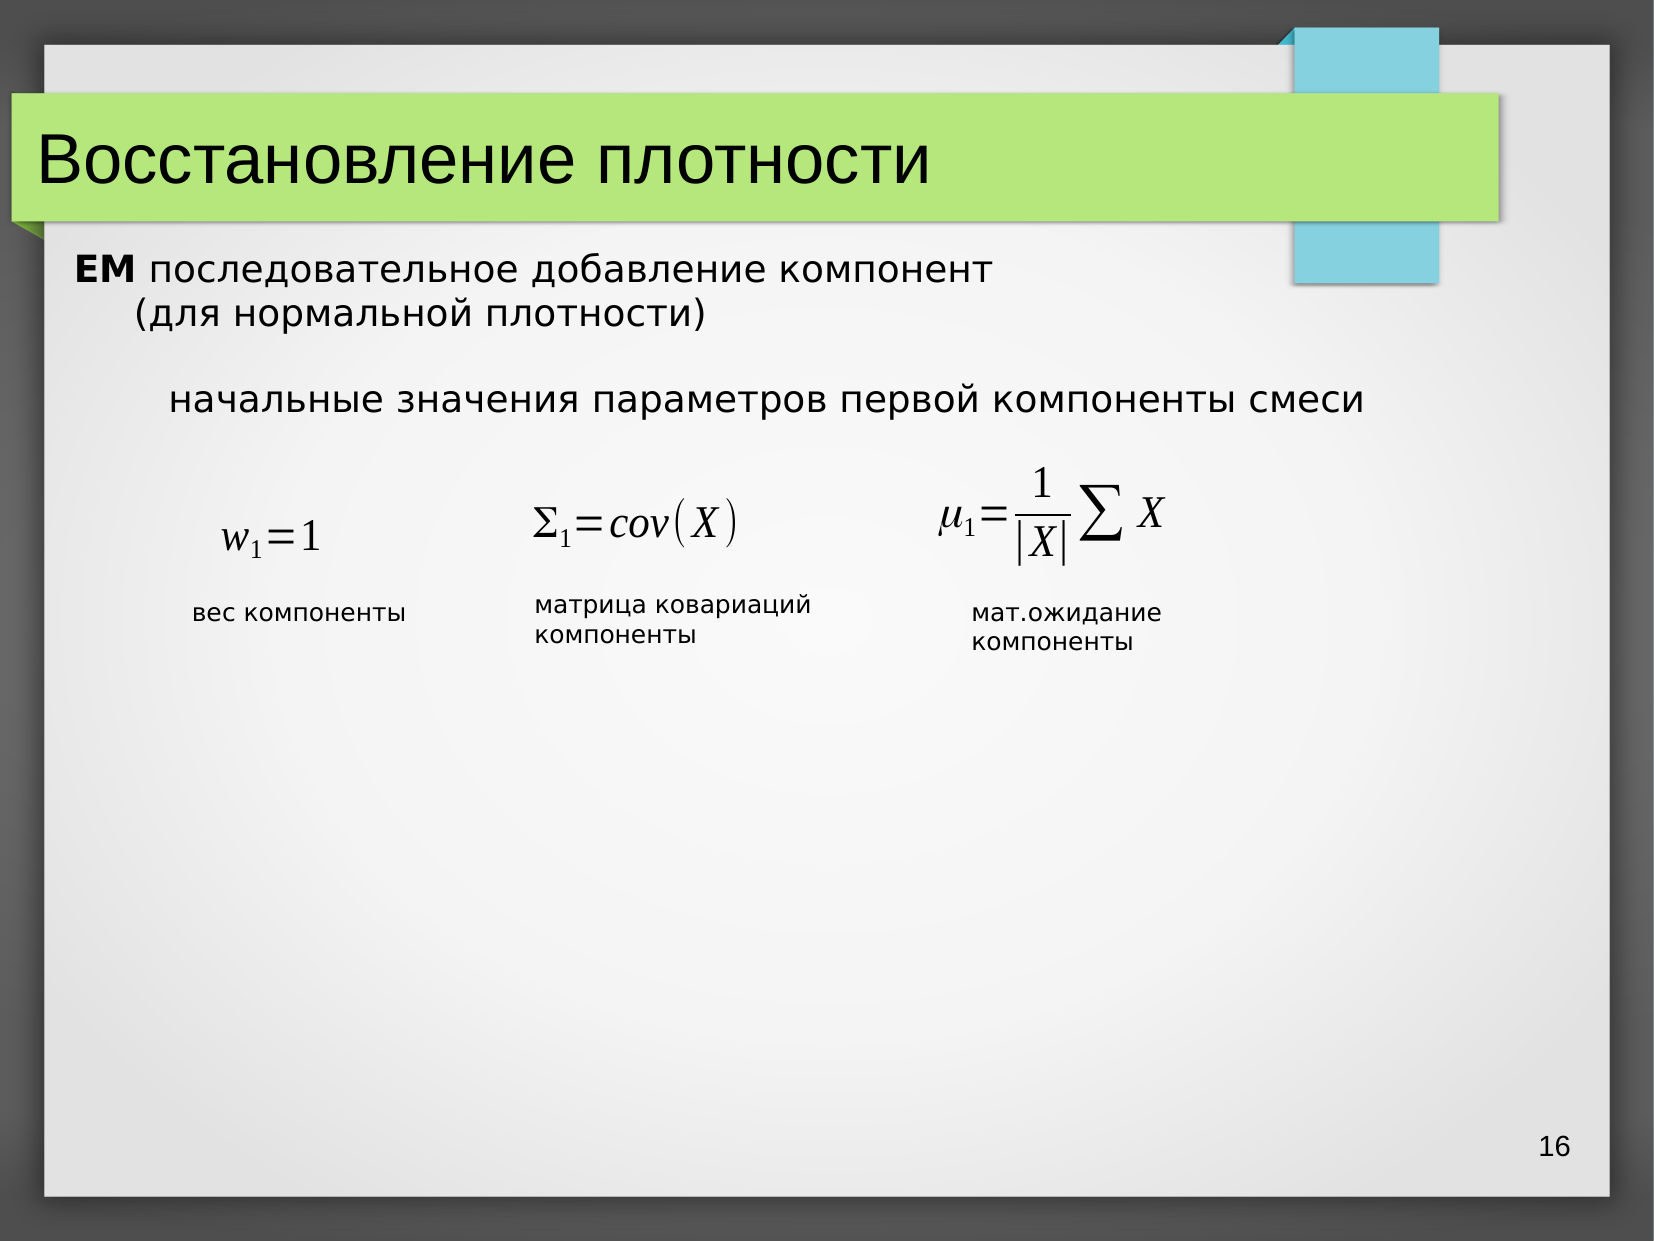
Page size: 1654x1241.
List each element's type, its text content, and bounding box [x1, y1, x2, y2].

text_box вес компоненты [177, 590, 438, 646]
picture [0, 0, 1654, 1241]
chart [525, 496, 745, 556]
text_box EM последовательное добавление компонент (для нормальной плотности) [59, 240, 1087, 347]
title Восстановление плотности [35, 118, 1489, 200]
chart [212, 519, 328, 568]
chart [931, 473, 1174, 572]
text_box матрица ковариаций компоненты [519, 583, 839, 660]
text_box начальные значения параметров первой компоненты смеси [153, 370, 1441, 473]
text_box мат.ожидание компоненты [956, 590, 1276, 667]
